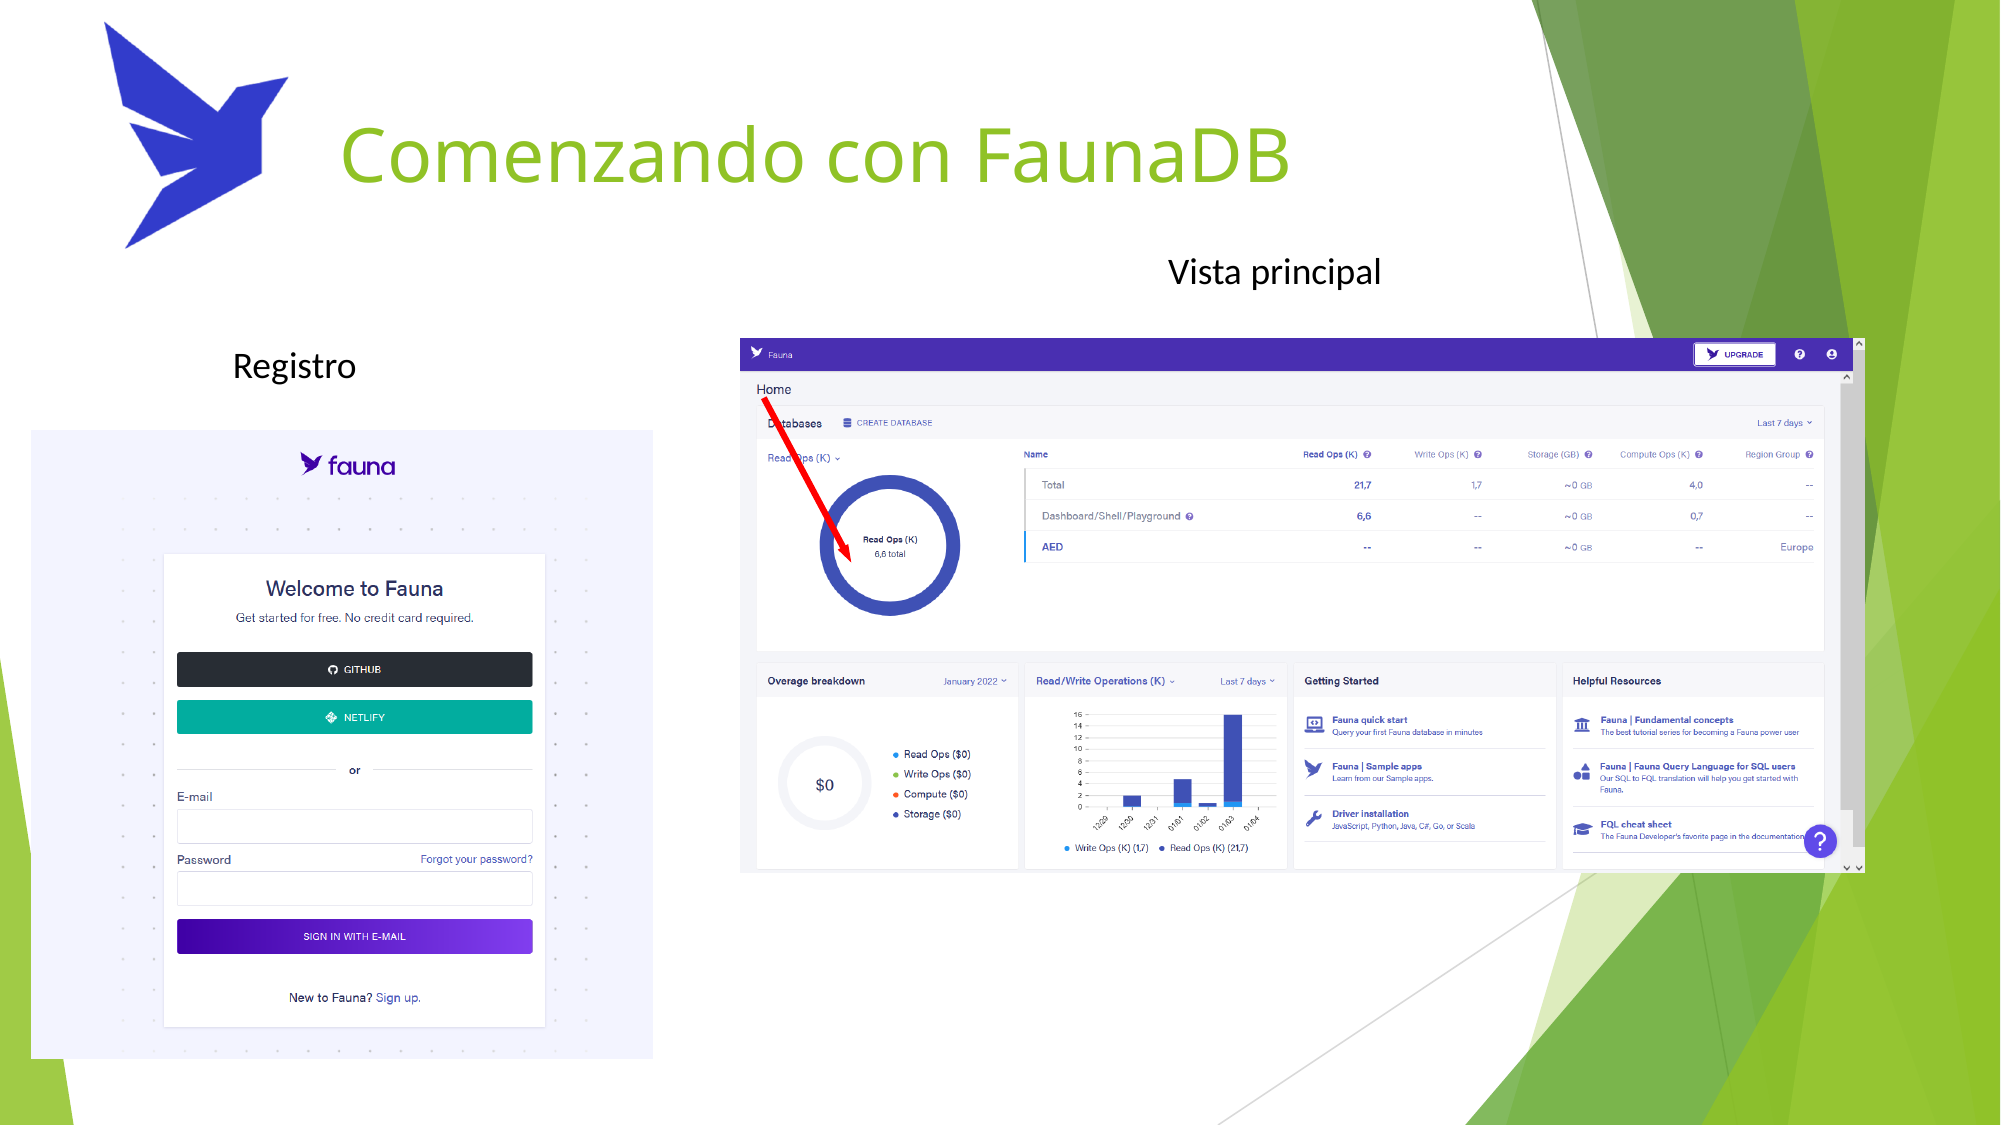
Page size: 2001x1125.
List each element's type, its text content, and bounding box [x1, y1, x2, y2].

picture [104, 21, 332, 249]
picture [31, 430, 653, 1059]
text_box Registro [217, 333, 378, 395]
title Comenzando con FaunaDB [111, 99, 1522, 317]
text_box Vista principal [1153, 239, 1409, 300]
picture [740, 338, 1865, 873]
